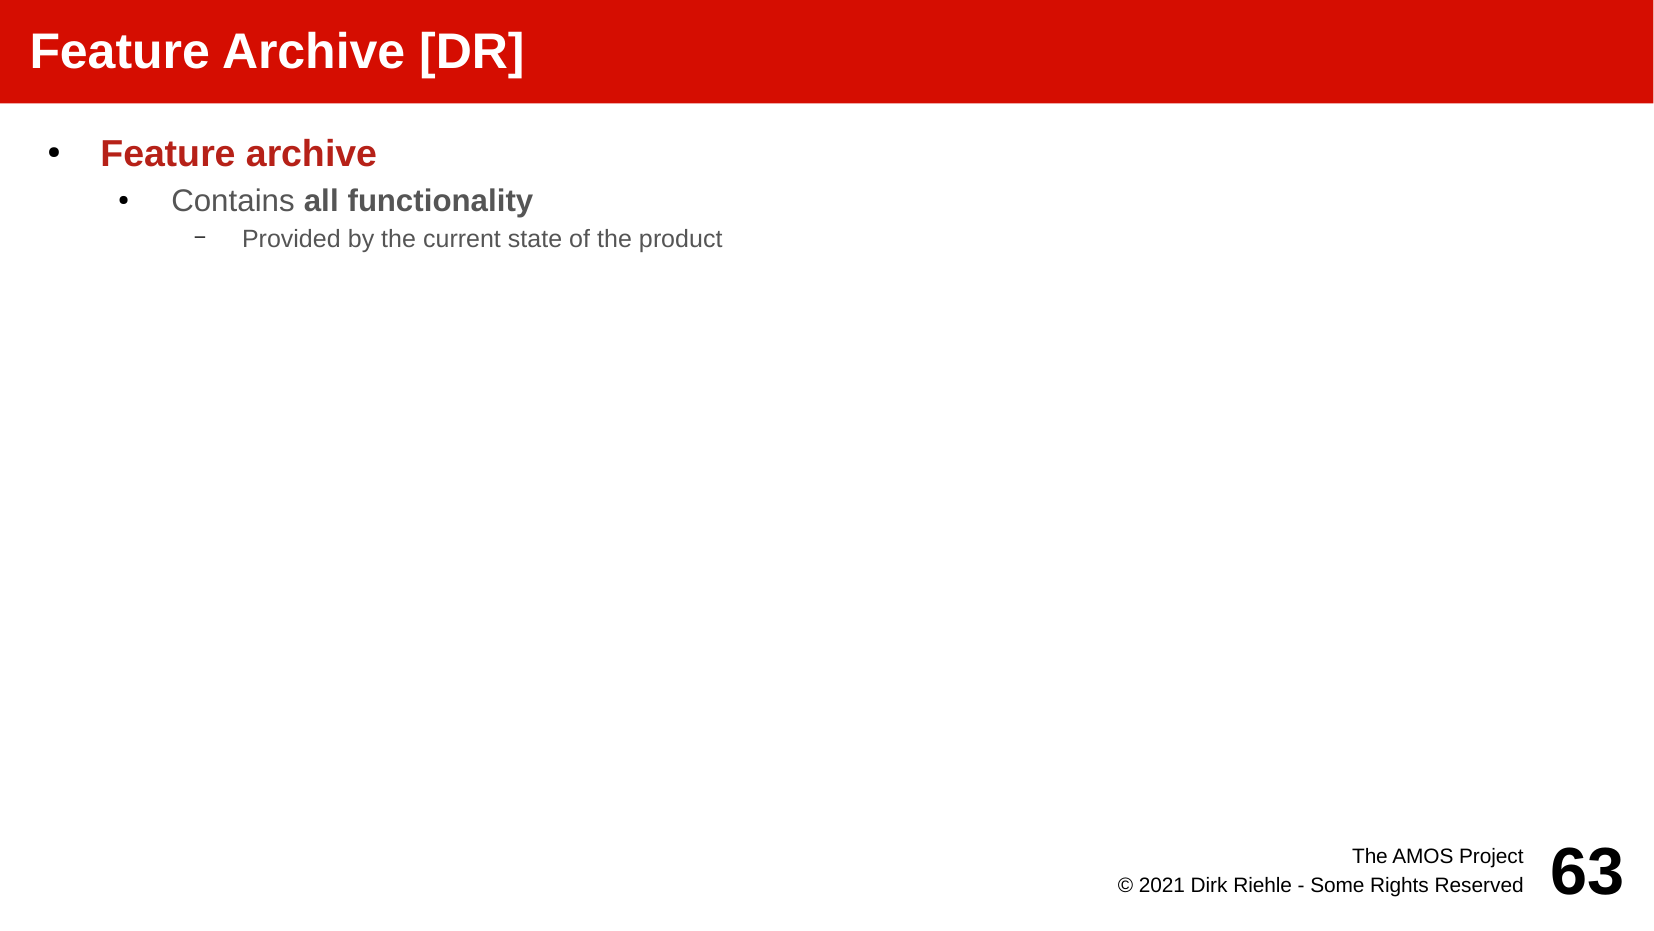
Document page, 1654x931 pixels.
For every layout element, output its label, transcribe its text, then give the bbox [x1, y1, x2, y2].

list Feature archive Contains all functionality Provided by the current state of the product [29, 132, 1625, 813]
title Feature Archive [DR] [0, 0, 1654, 104]
